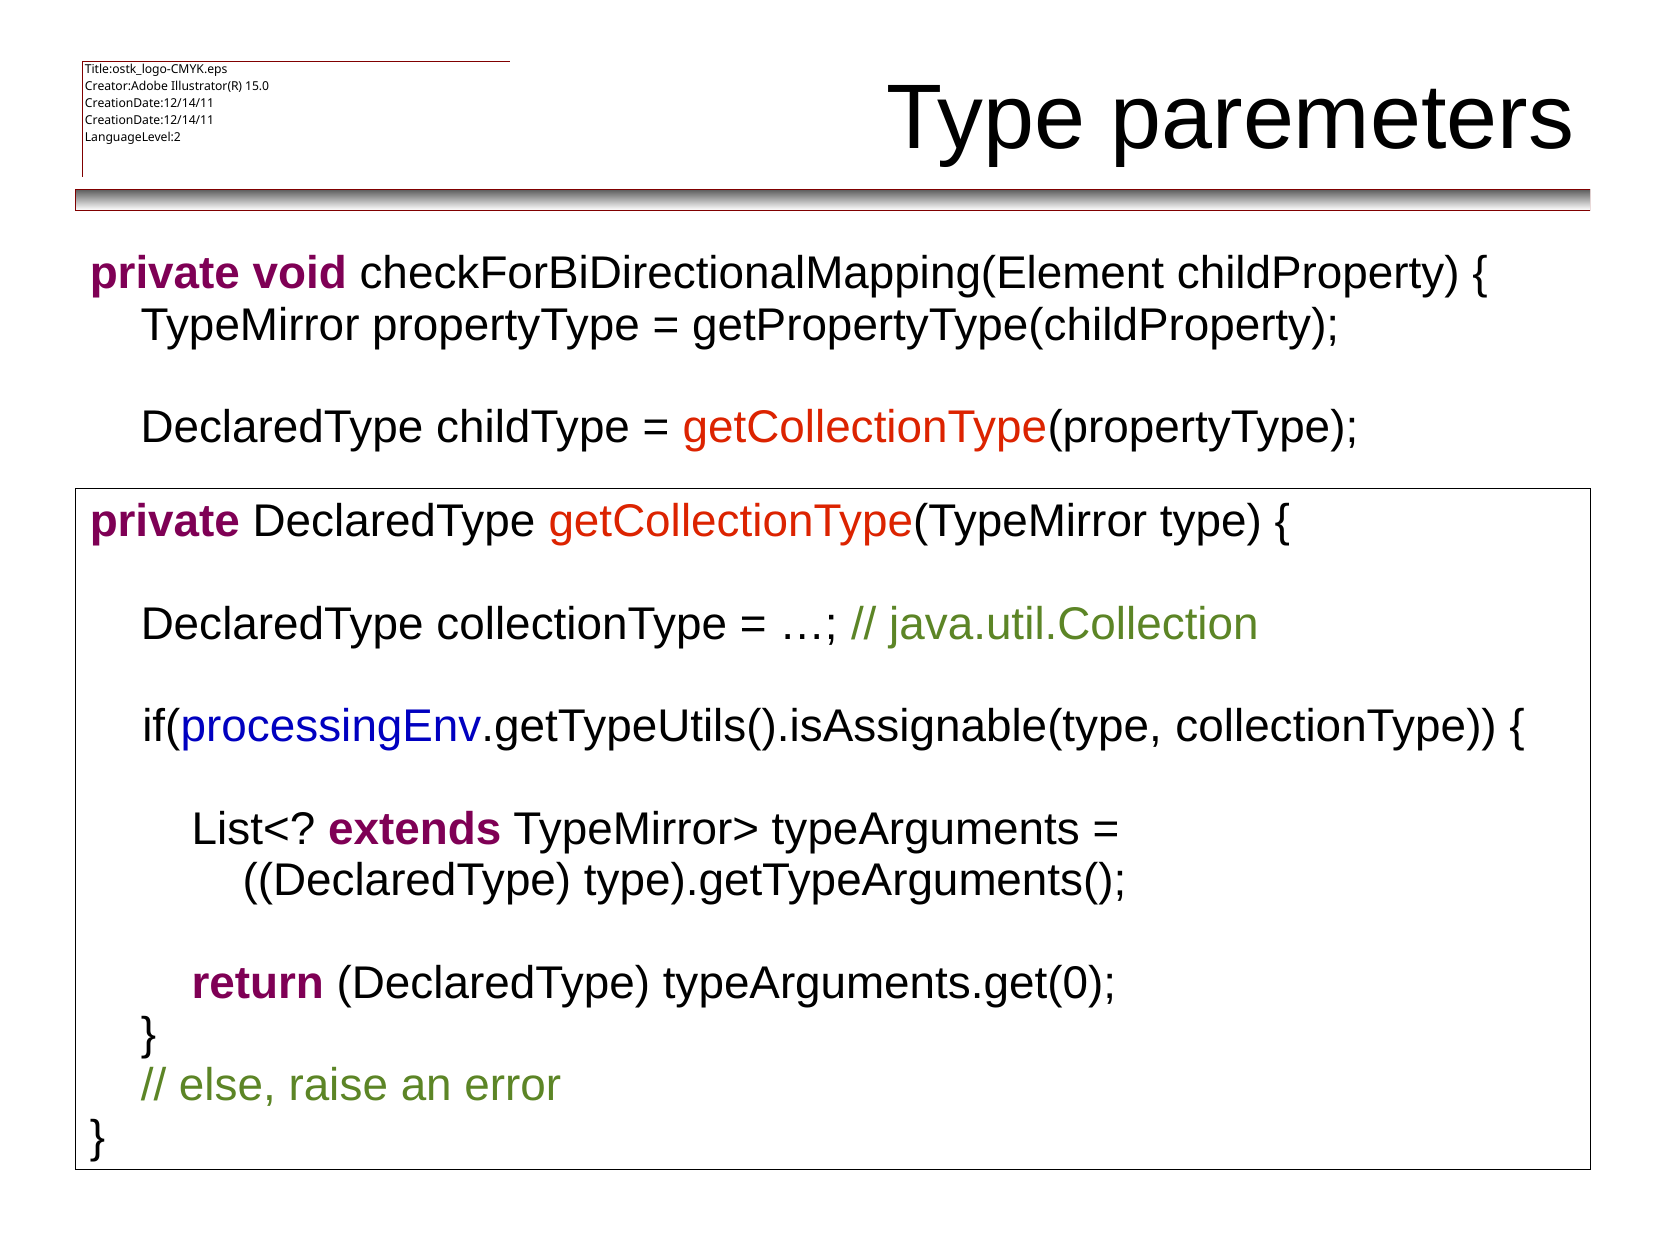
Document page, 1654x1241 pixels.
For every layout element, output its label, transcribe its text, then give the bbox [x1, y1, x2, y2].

text_box private DeclaredType getCollectionType(TypeMirror type) { DeclaredType collectionType = …; // java.util.Collection if(processingEnv.getTypeUtils().isAssignable(type, collectionType)) { List<? extends TypeMirror> typeArguments = ((DeclaredType) type).getTypeArguments(); return (DeclaredType) typeArguments.get(0); } // else, raise an error } [75, 488, 1591, 1170]
text_box private void checkForBiDirectionalMapping(Element childProperty) { TypeMirror propertyType = getPropertyType(childProperty); DeclaredType childType = getCollectionType(propertyType); [74, 240, 1590, 460]
title Type paremeters [529, 65, 1576, 169]
